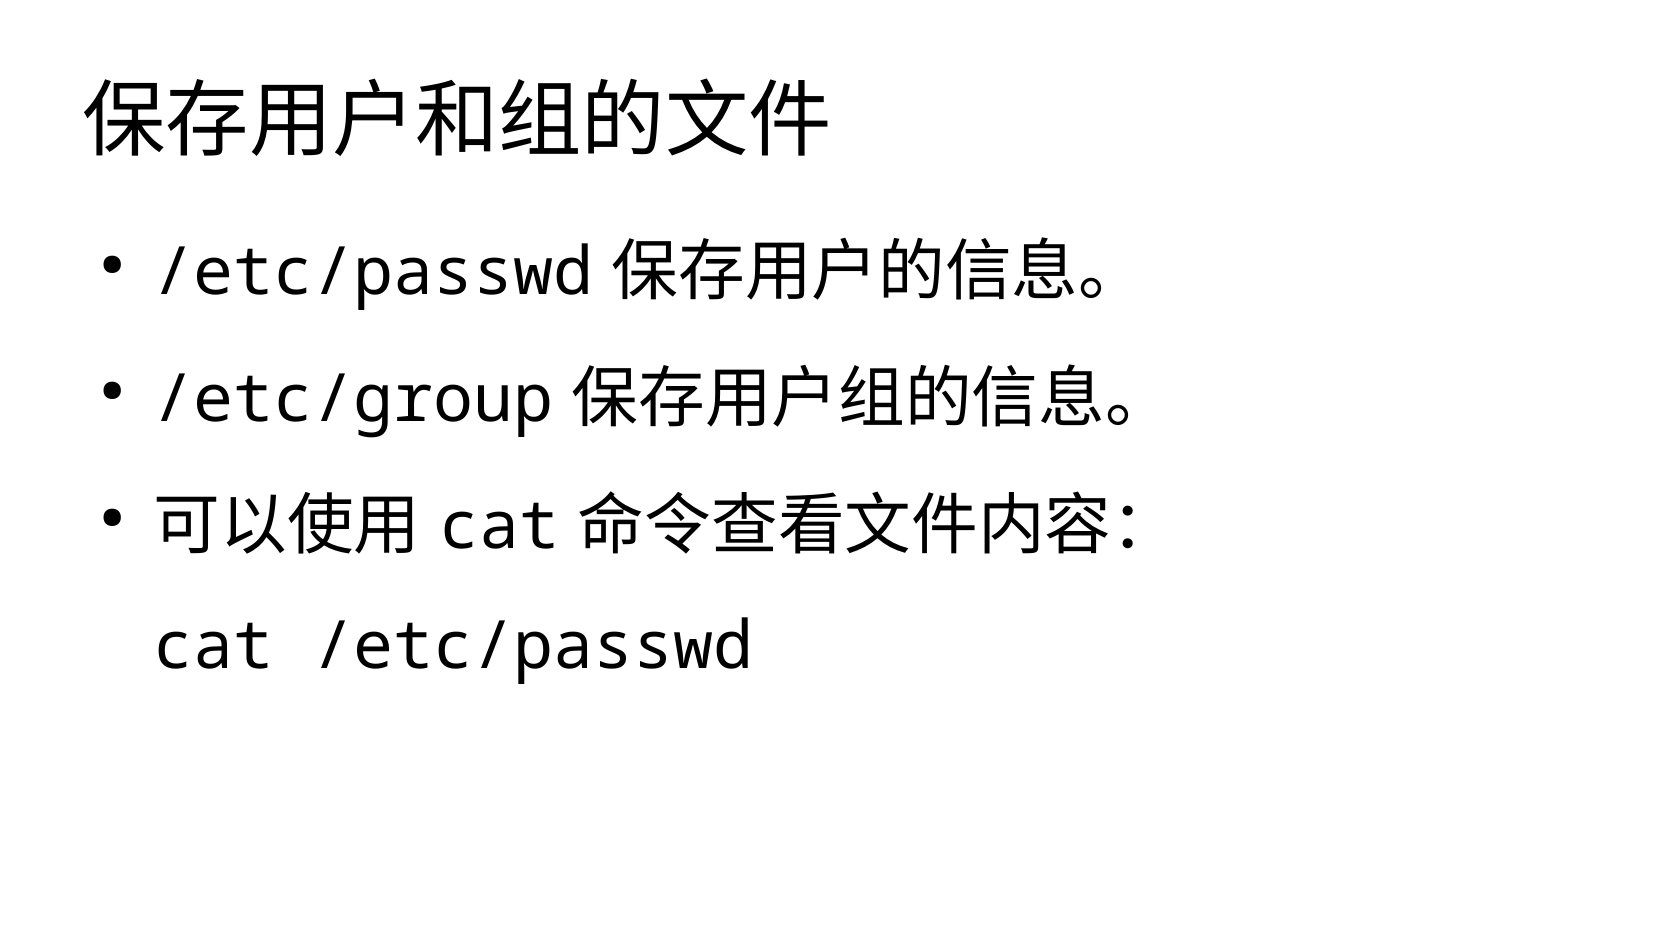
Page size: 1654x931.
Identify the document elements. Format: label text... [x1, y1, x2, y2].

title 保存用户和组的文件 [82, 37, 1571, 189]
list /etc/passwd保存用户的信息。 /etc/group保存用户组的信息。 可以使用cat命令查看文件内容： cat /etc/passwd [82, 217, 1571, 758]
